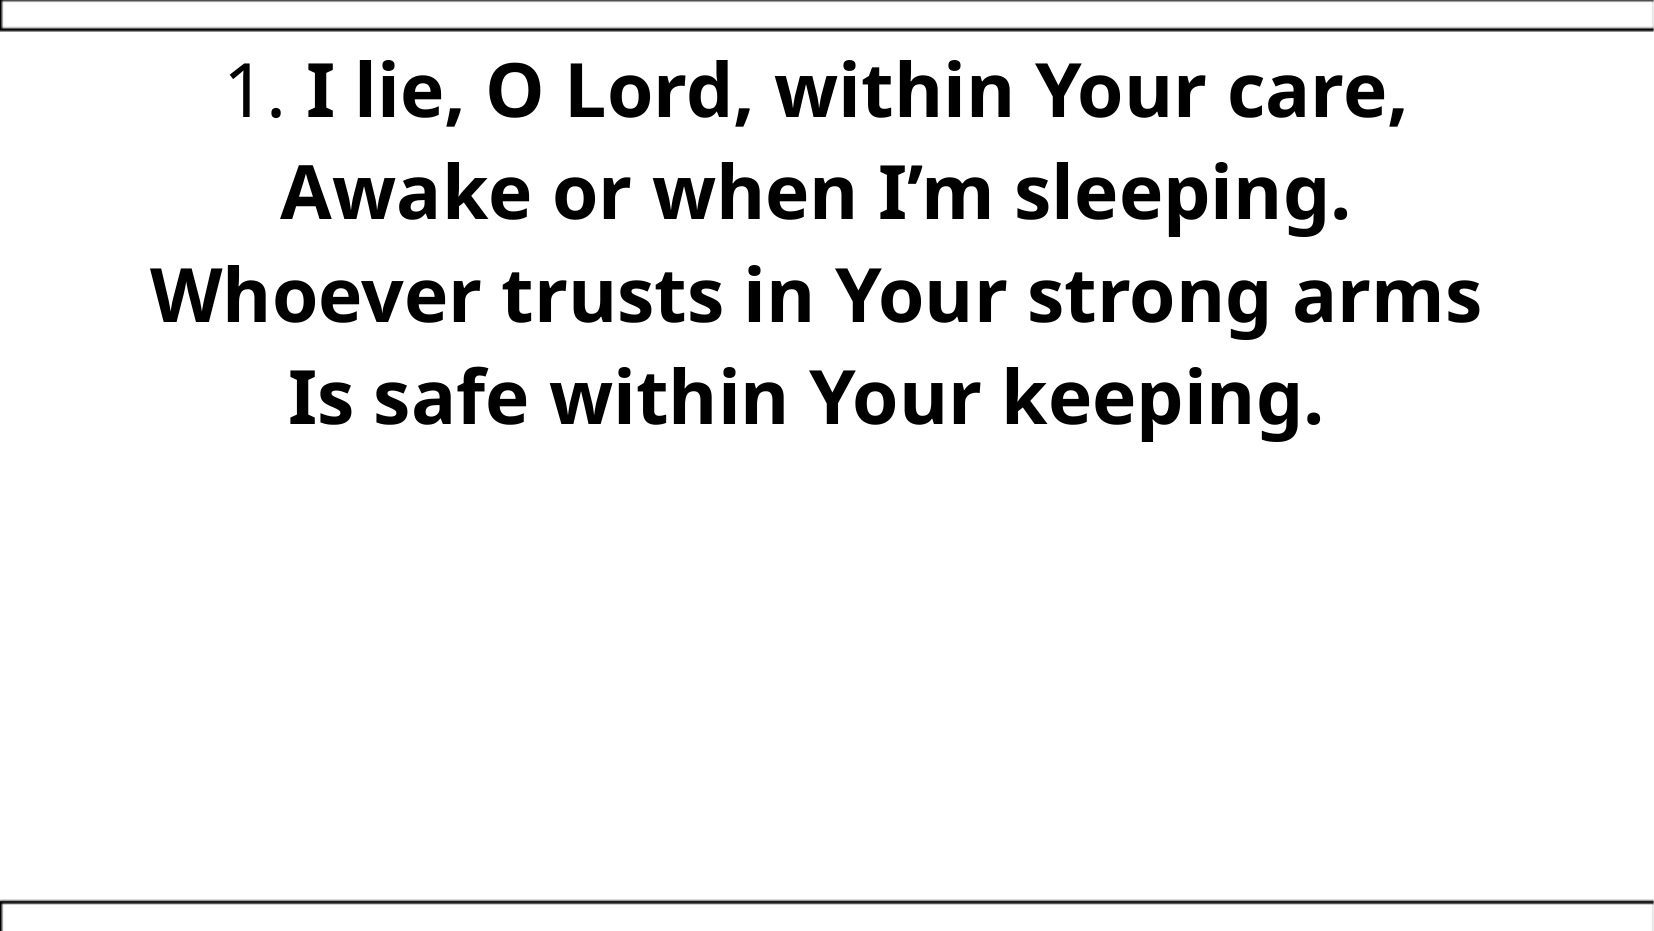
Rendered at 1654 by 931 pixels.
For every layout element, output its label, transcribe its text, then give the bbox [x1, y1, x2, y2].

picture [0, 0, 1654, 931]
text_box 1. I lie, O Lord, within Your care, Awake or when I’m sleeping. Whoever trusts in Your strong arms Is safe within Your keeping. [96, 29, 1537, 444]
